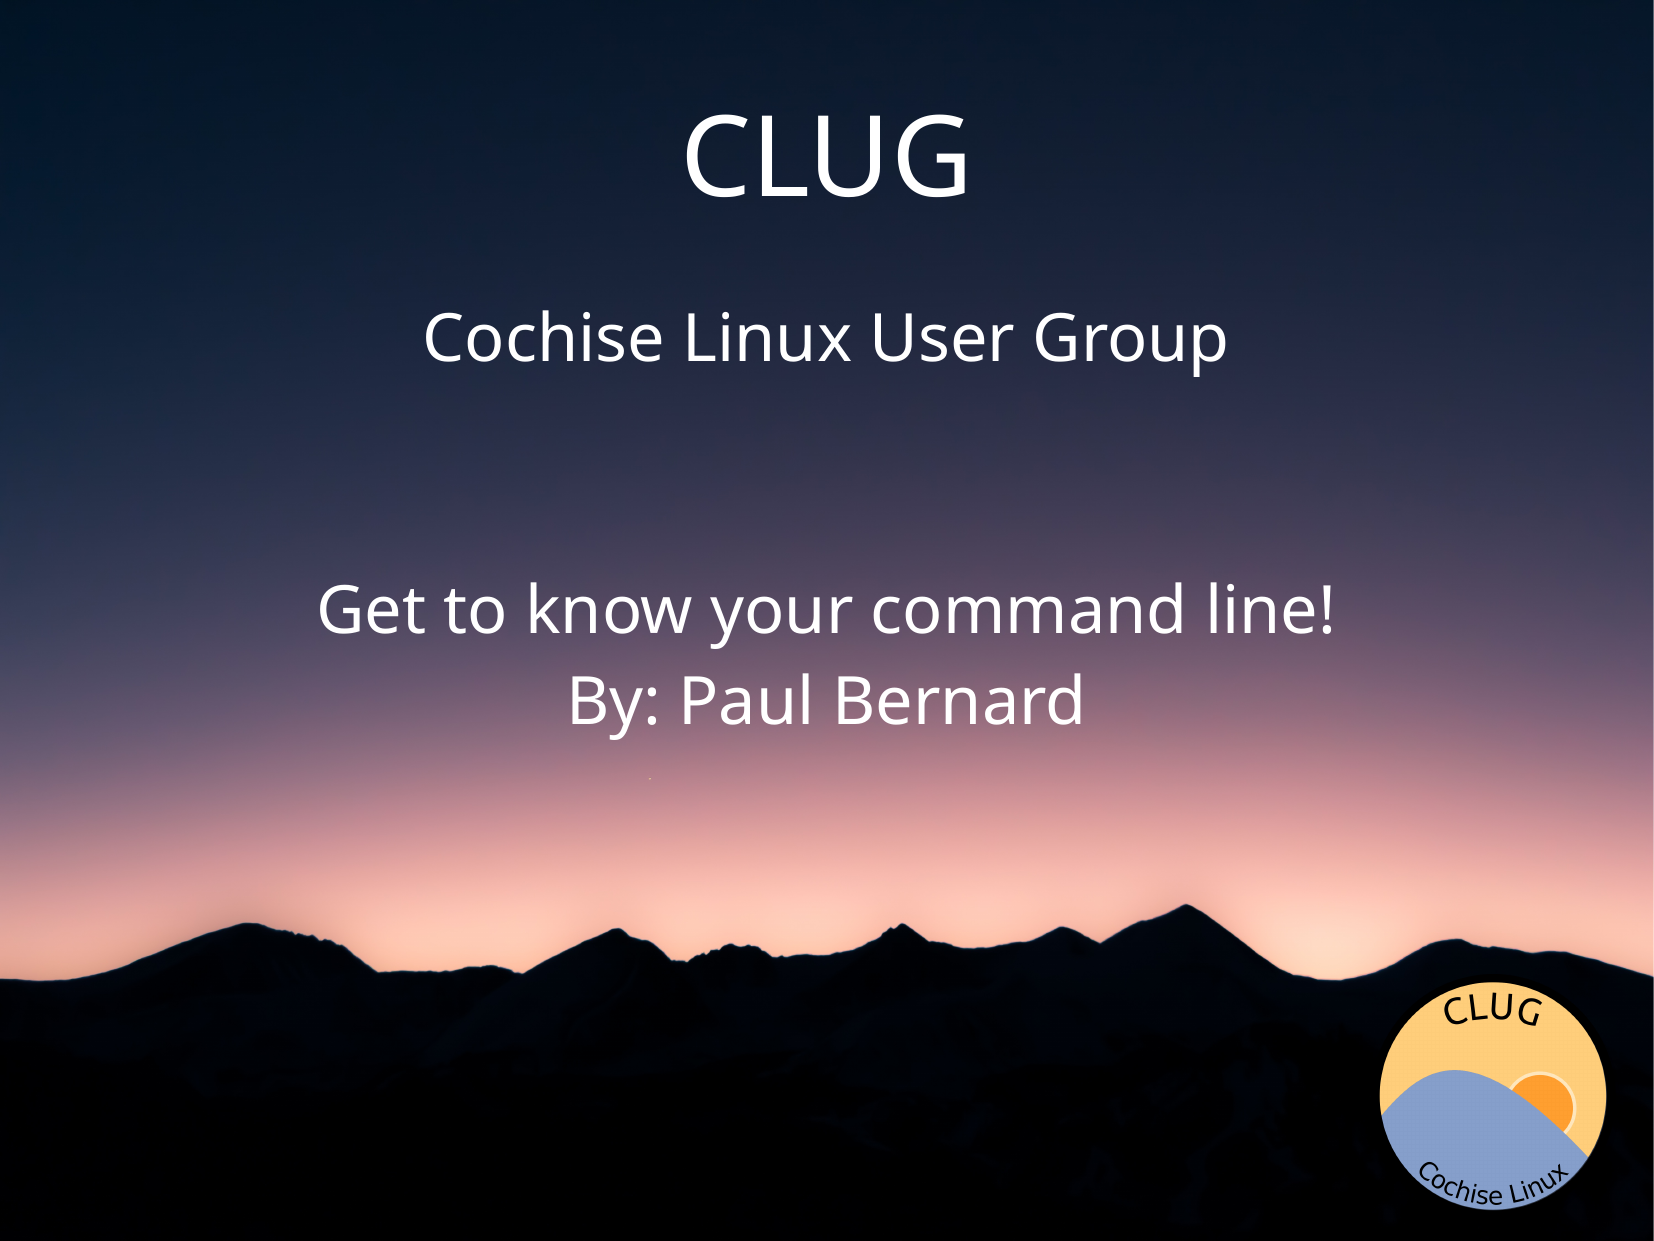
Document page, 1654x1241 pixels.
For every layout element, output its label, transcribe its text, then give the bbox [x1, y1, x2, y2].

subtitle Cochise Linux User Group Get to know your command line! By: Paul Bernard CochiseLinuxUsersGroup.github.io [82, 290, 1571, 1186]
title CLUG [82, 49, 1571, 257]
picture [0, 0, 1654, 1241]
